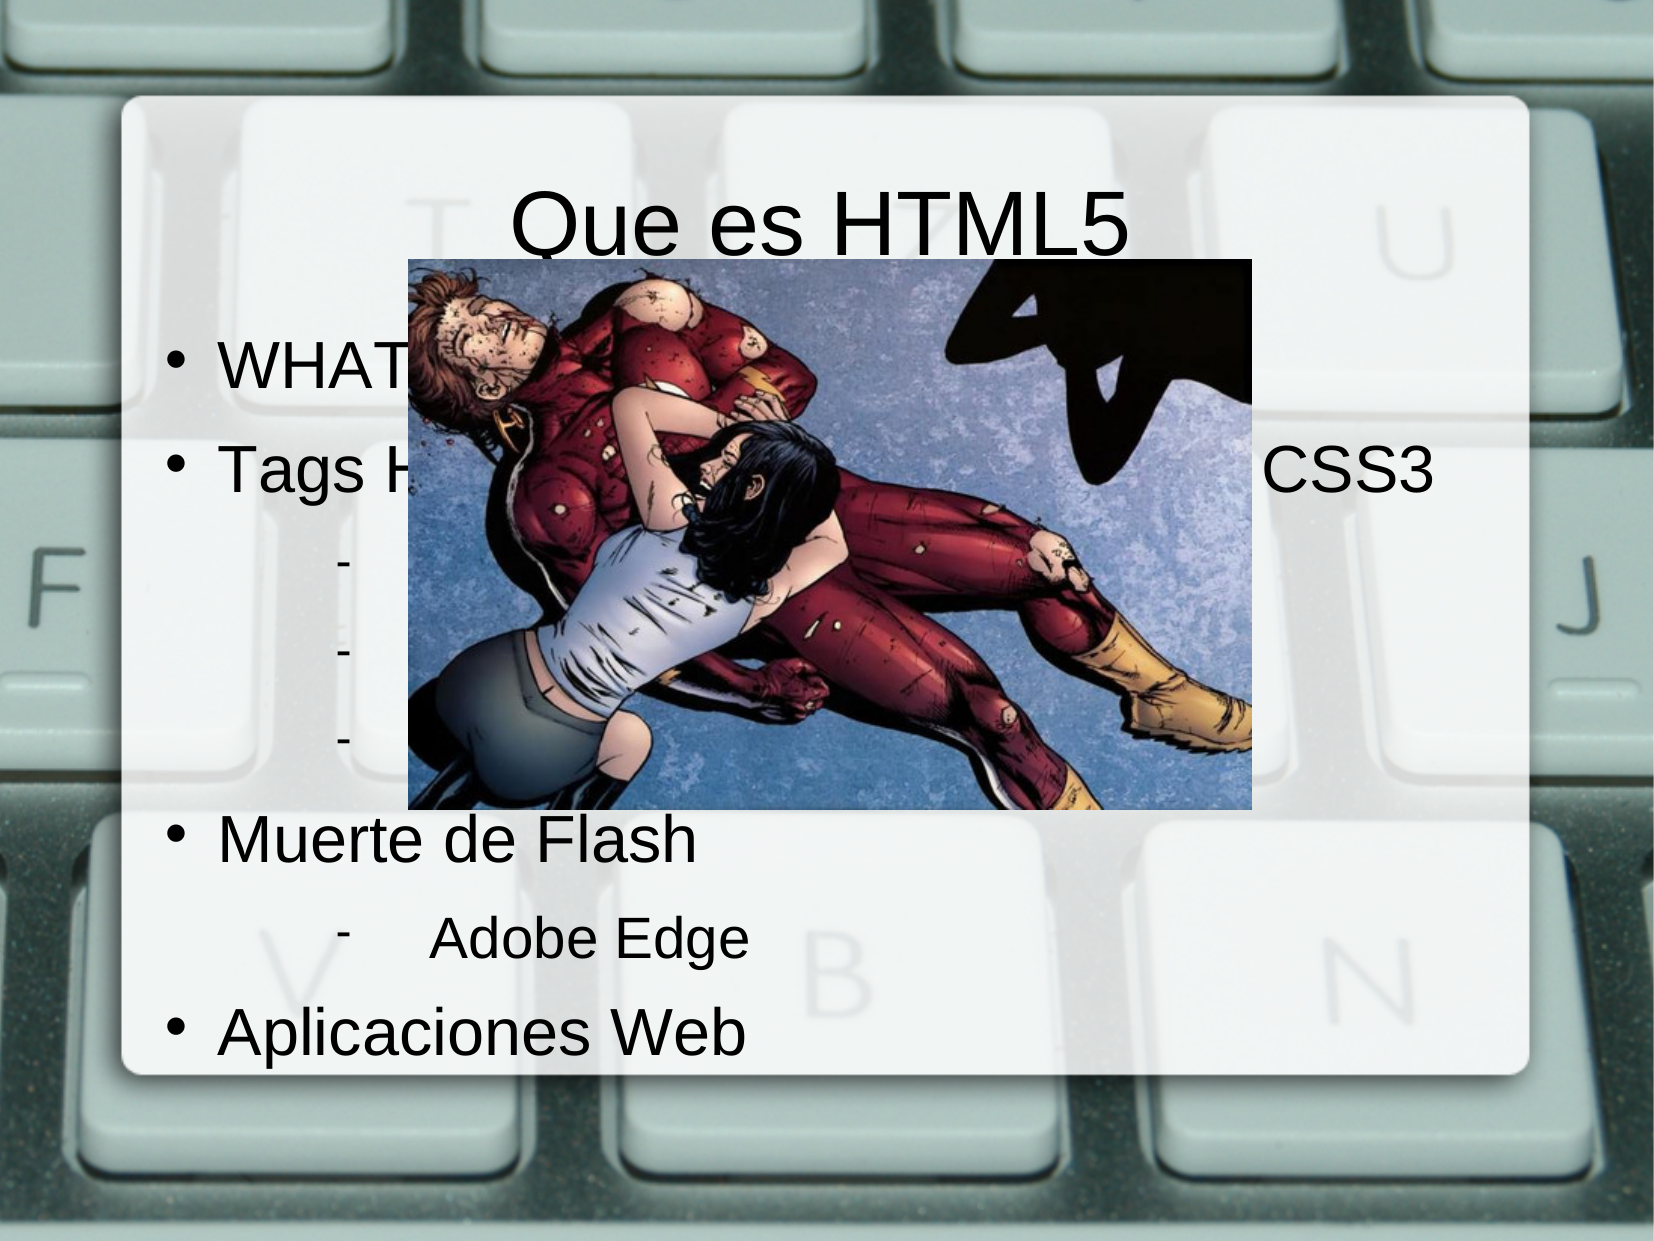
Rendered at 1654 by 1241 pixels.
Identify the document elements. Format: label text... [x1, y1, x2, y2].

picture [0, 0, 1654, 1241]
title Que es HTML5 [135, 117, 1506, 325]
list WHATWG, excinsión de W3C Tags HTML + objetos JavaScript + CSS3 Multimedia Interactividad Estilos y efectos visuales Muerte de Flash Adobe Edge Aplicaciones Web [147, 324, 1506, 1071]
